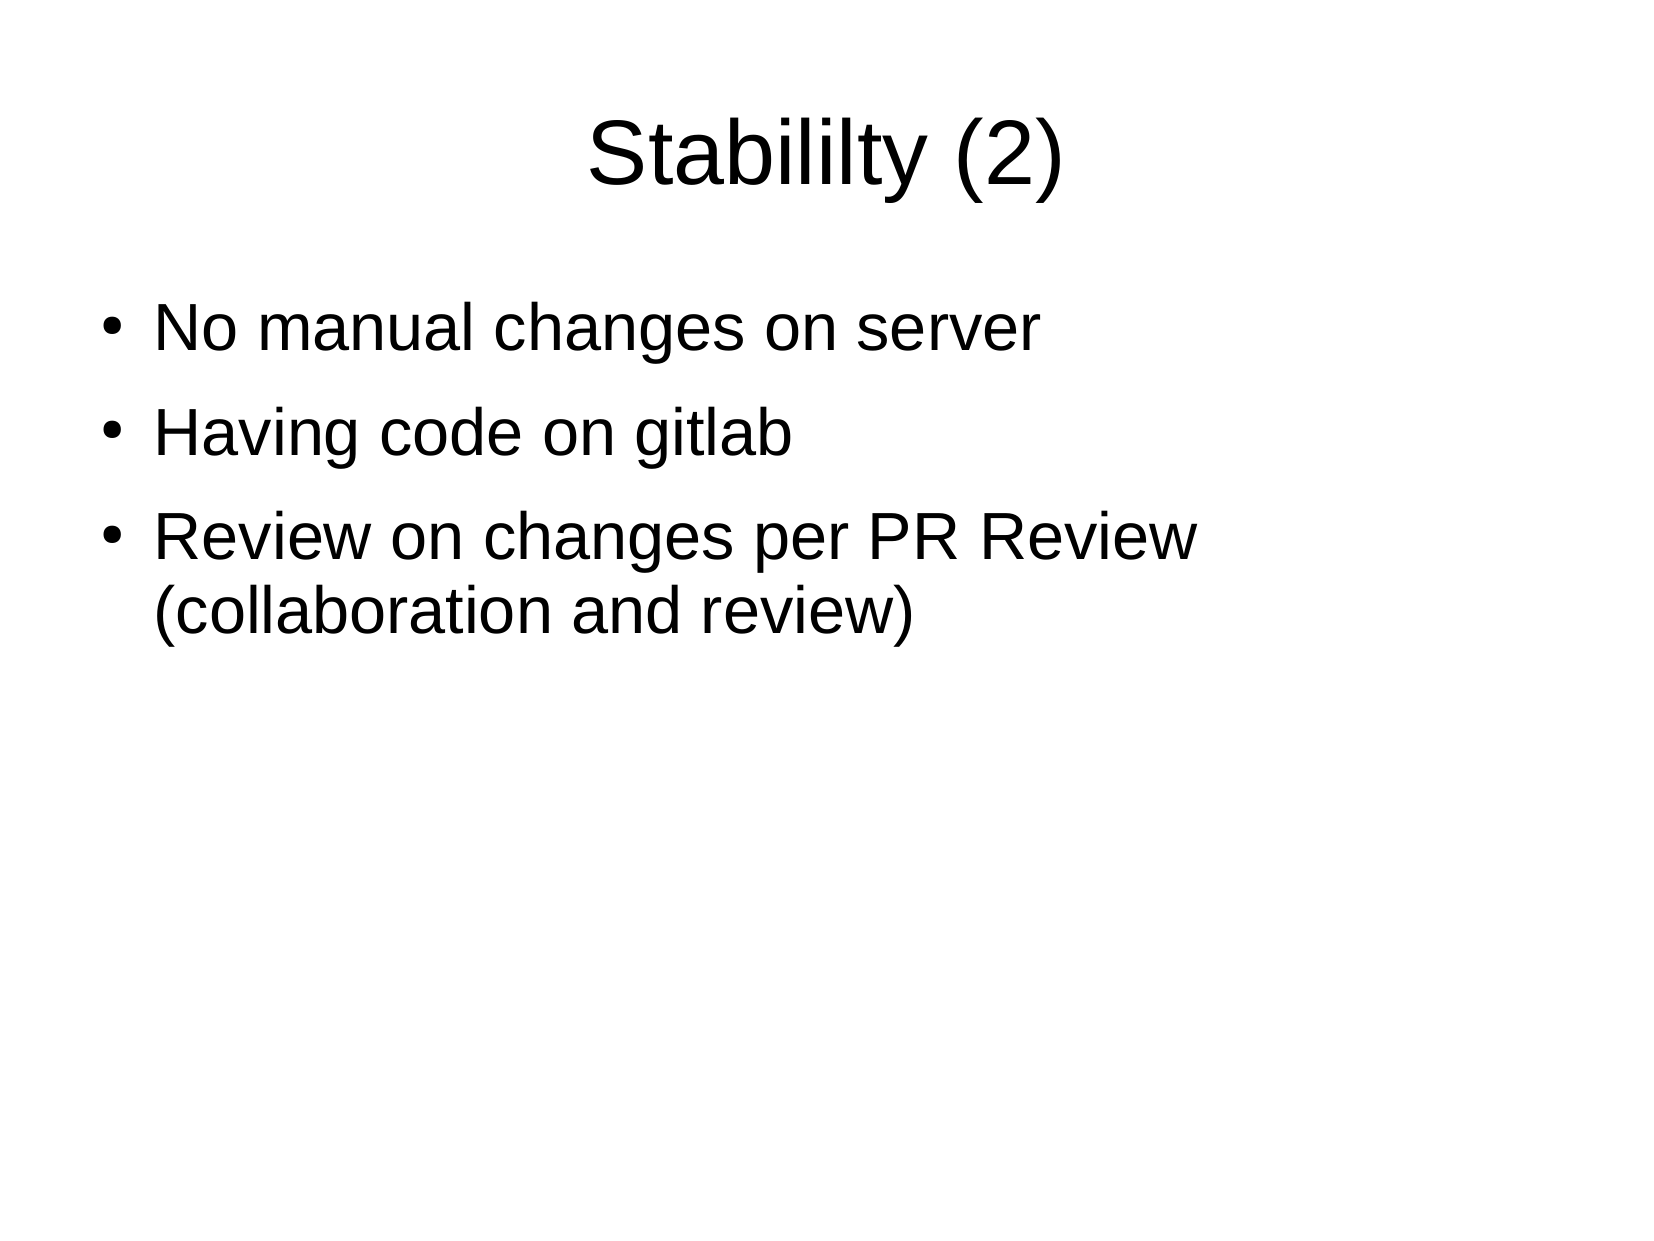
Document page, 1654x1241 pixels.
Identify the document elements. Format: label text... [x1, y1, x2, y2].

title Stabililty (2) [82, 49, 1571, 257]
list No manual changes on server Having code on gitlab Review on changes per PR Review (collaboration and review) [82, 290, 1571, 1010]
